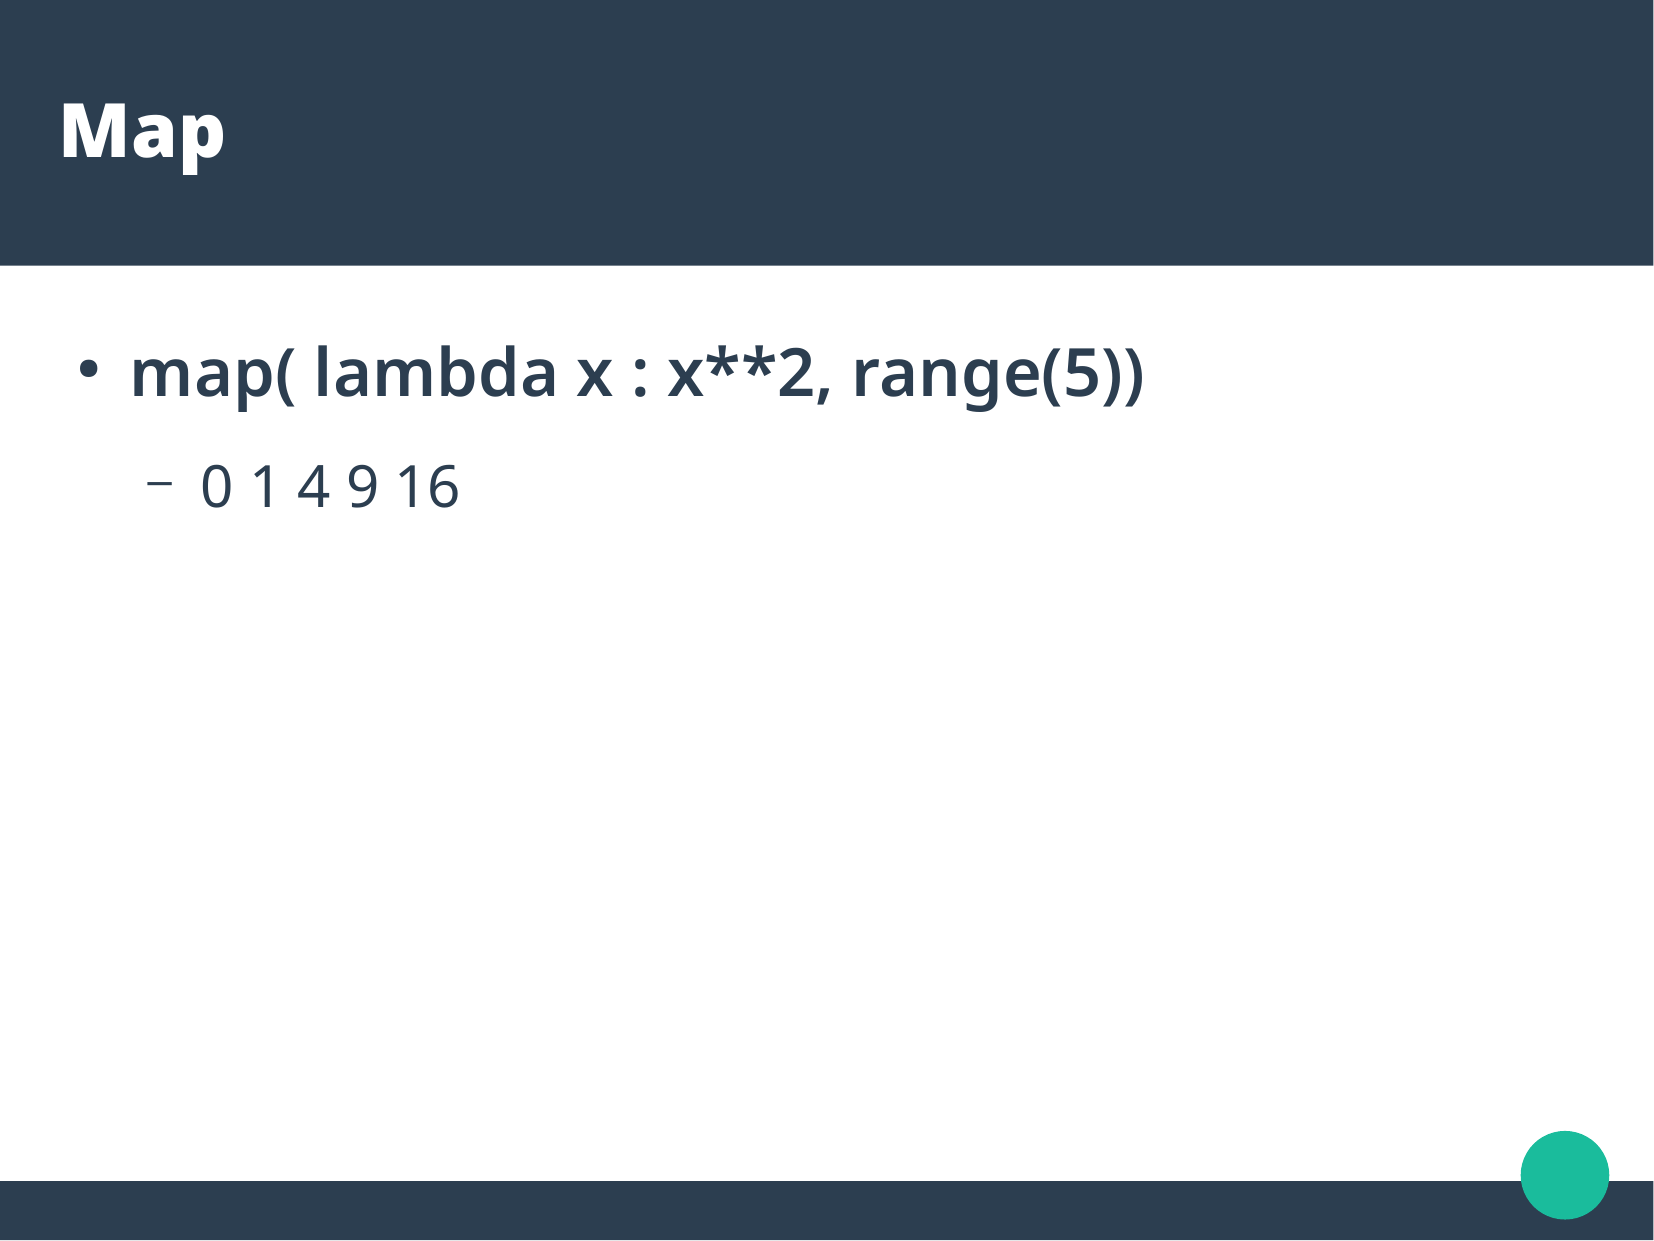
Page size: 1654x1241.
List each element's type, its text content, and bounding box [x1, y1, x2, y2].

list map( lambda x : x**2, range(5)) 0 1 4 9 16 [59, 324, 1595, 1152]
title Map [59, 49, 1595, 207]
